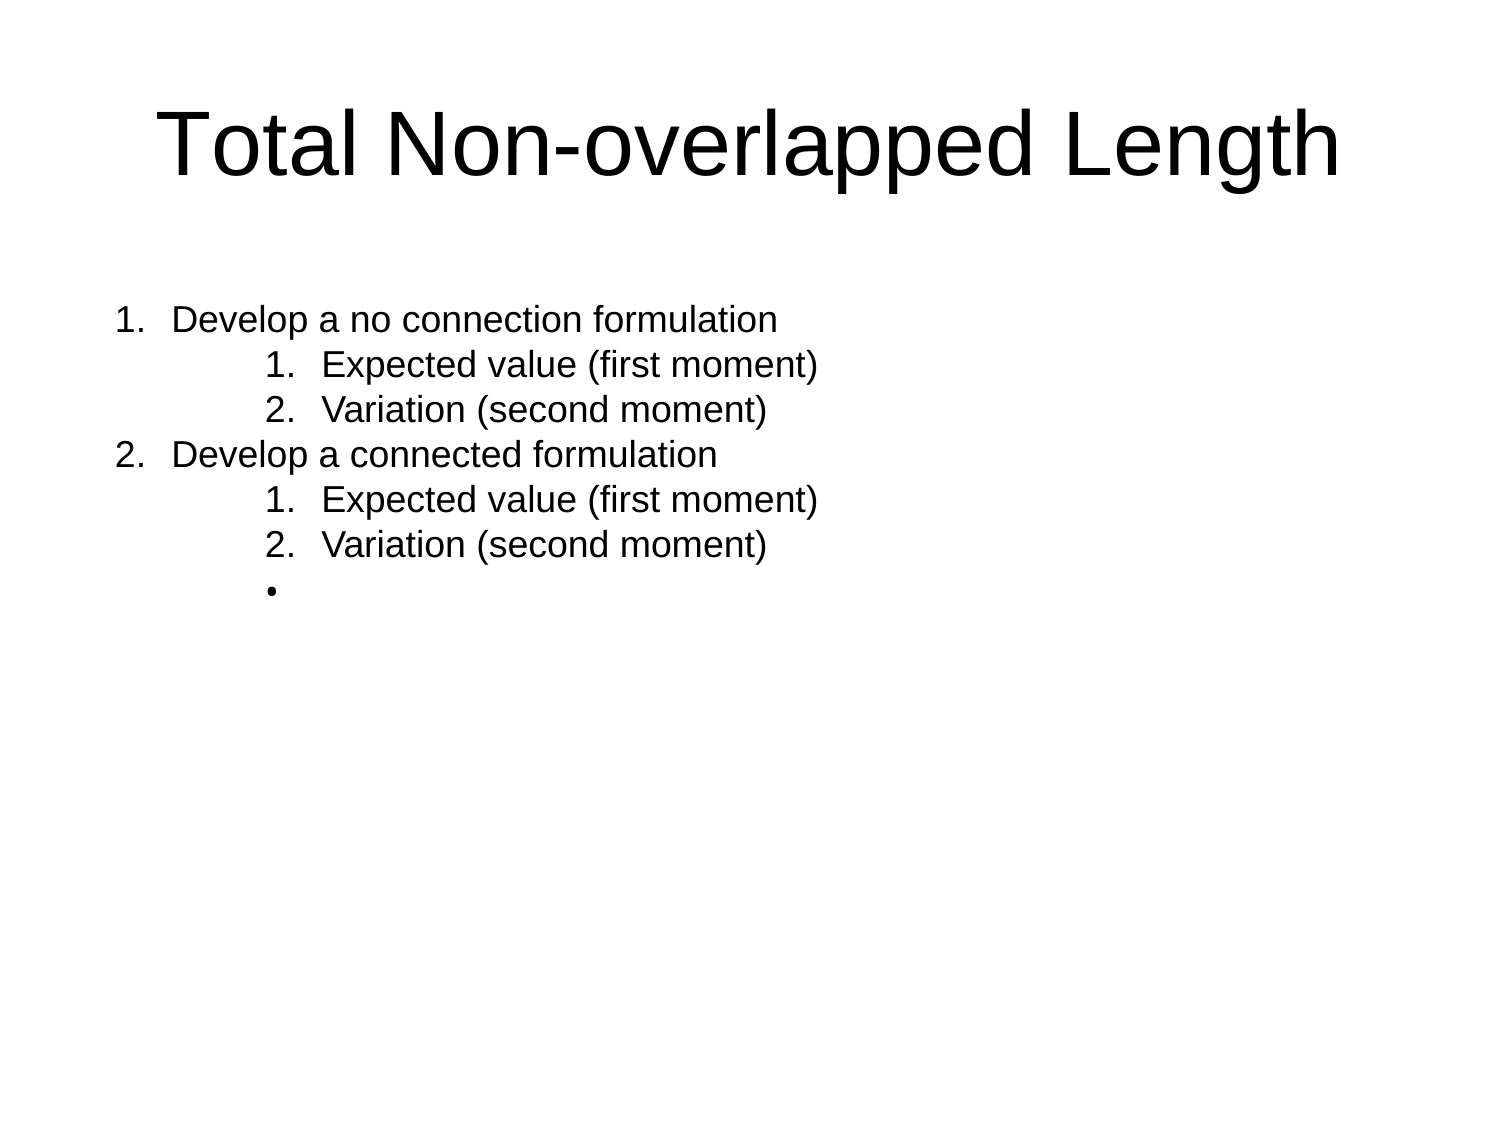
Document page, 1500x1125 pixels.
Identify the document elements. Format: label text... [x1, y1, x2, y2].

title Total Non-overlapped Length [75, 45, 1426, 233]
text_box Develop a no connection formulation Expected value (first moment) Variation (second moment) Develop a connected formulation Expected value (first moment) Variation (second moment) [99, 287, 1400, 668]
